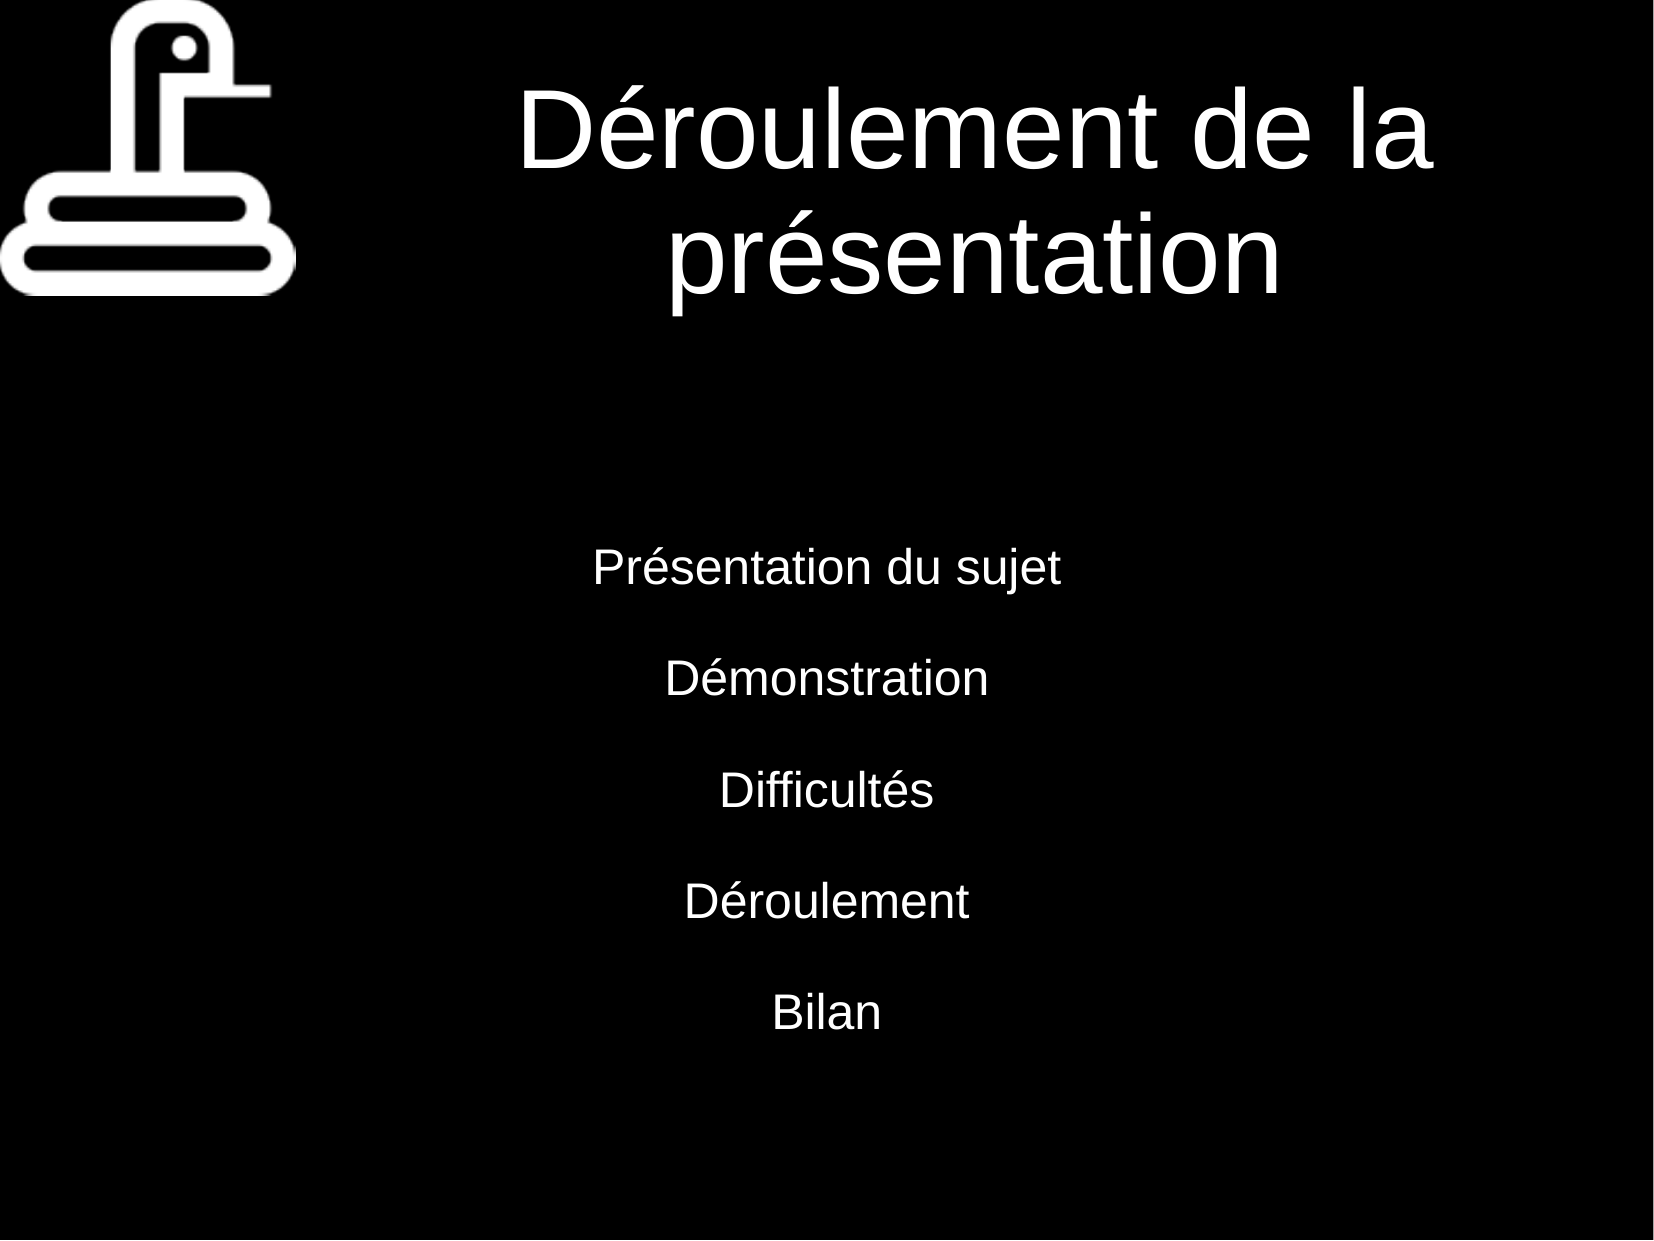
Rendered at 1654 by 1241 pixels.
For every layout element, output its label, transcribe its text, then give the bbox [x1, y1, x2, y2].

text_box Présentation du sujet Démonstration Difficultés Déroulement Bilan [0, 531, 1654, 1241]
picture [0, 0, 296, 296]
title Déroulement de la présentation [295, 66, 1654, 318]
